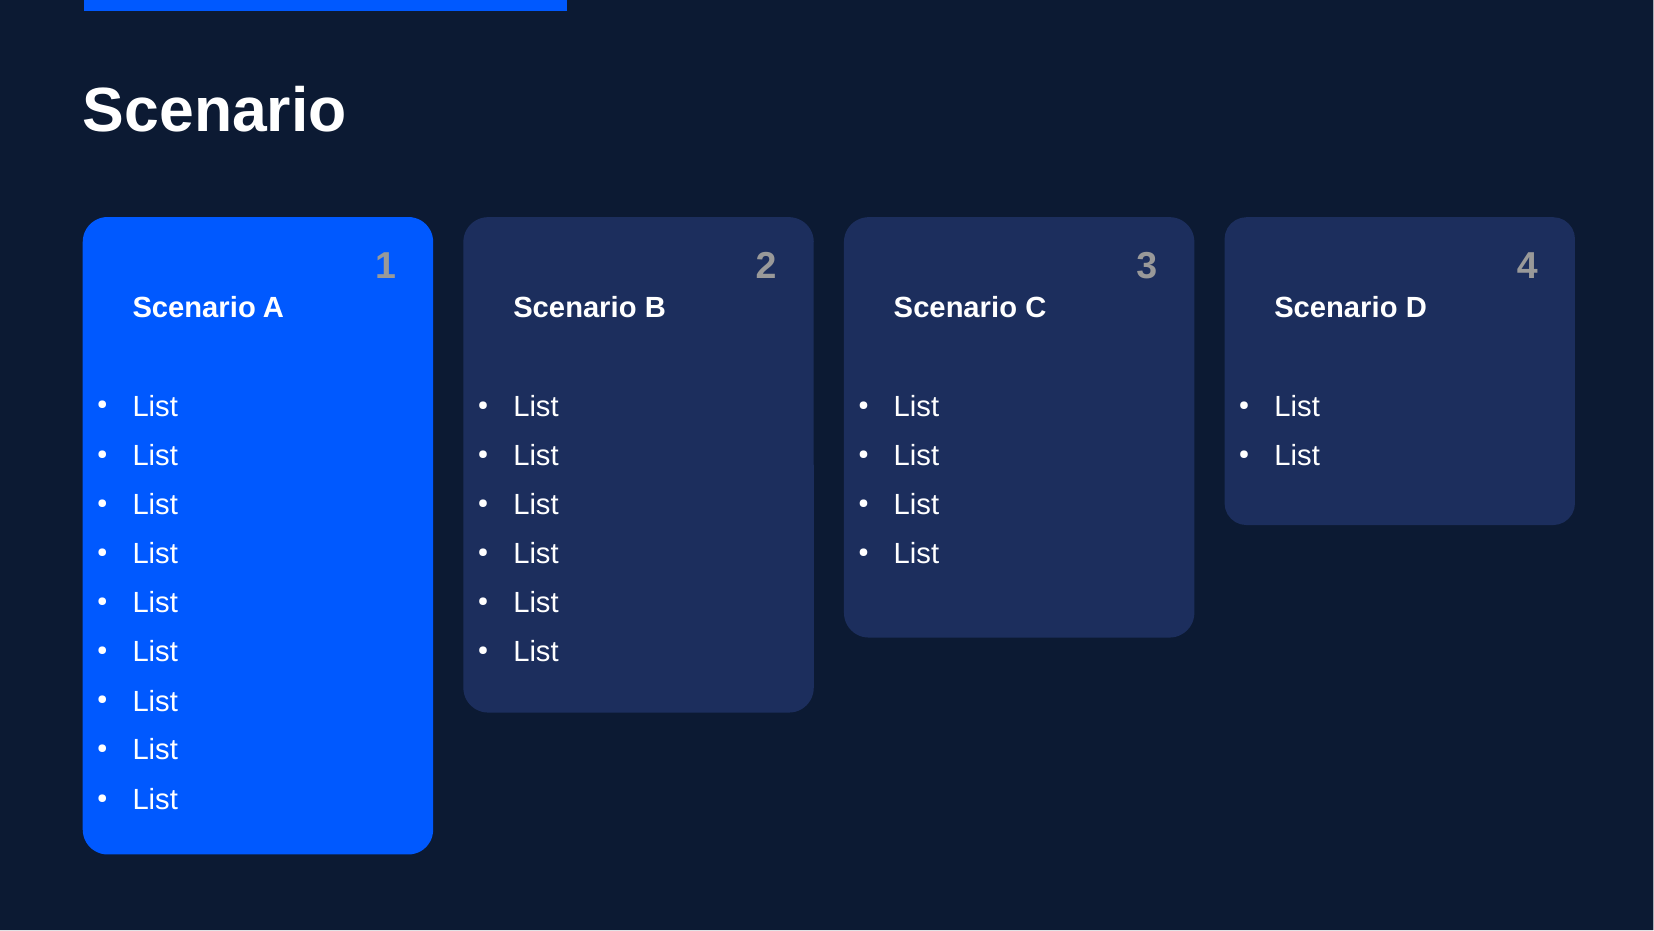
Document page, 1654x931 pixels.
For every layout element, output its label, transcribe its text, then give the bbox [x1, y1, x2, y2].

text_box [82, 217, 434, 855]
text_box [1224, 217, 1576, 525]
text_box 2 [701, 230, 795, 301]
text_box Scenario B List List List List List List [477, 275, 797, 669]
text_box 1 [321, 230, 415, 301]
text_box [463, 217, 814, 713]
title Scenario [82, 75, 1569, 188]
text_box Scenario C List List List List [858, 275, 1178, 632]
text_box Scenario A List List List List List List List List List [97, 275, 417, 816]
text_box [843, 217, 1195, 638]
text_box 3 [1082, 230, 1176, 301]
text_box 4 [1462, 230, 1557, 301]
text_box Scenario D List List [1239, 275, 1558, 571]
